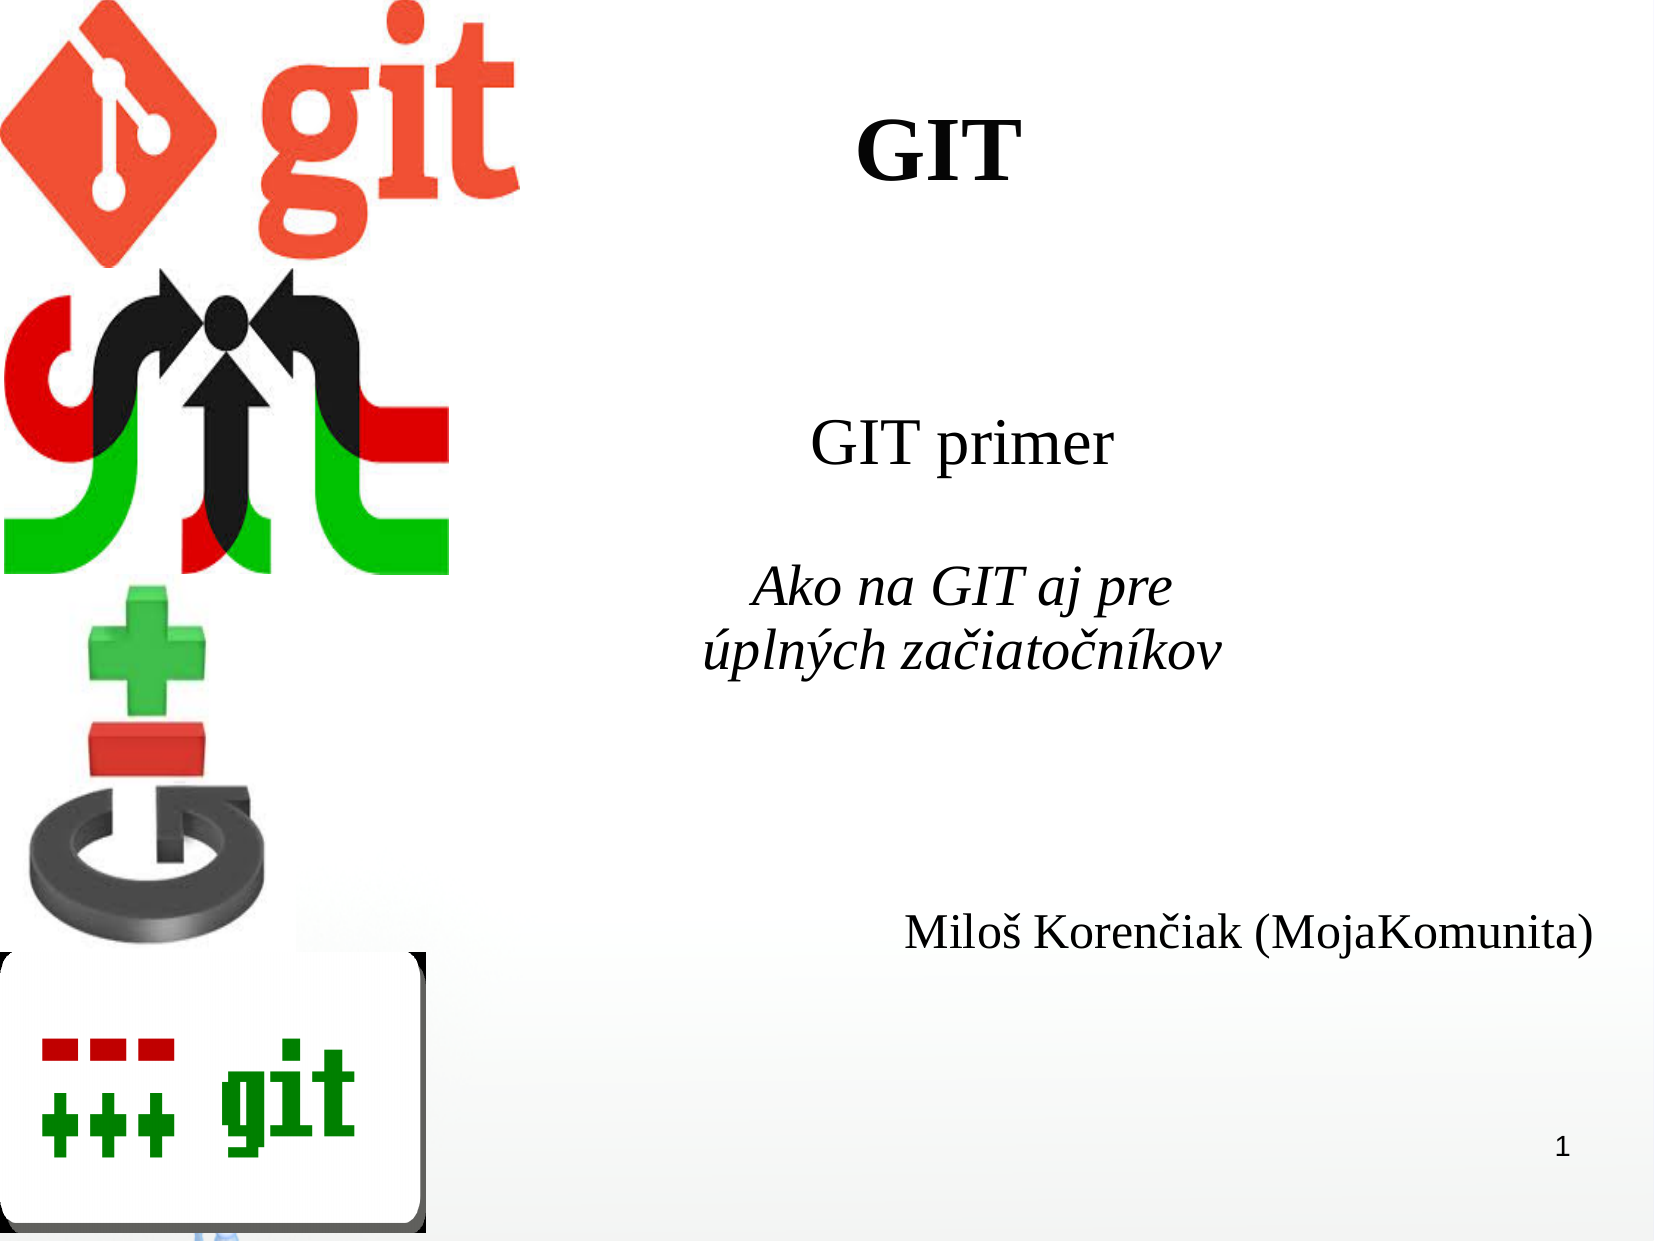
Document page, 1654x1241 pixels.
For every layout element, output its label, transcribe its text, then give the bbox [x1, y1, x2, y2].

subtitle GIT primer Ako na GIT aj pre úplných začiatočníkov Miloš Korenčiak (MojaKomunita) [330, 312, 1595, 1053]
picture [0, 0, 1654, 1241]
title GIT [520, 47, 1595, 252]
